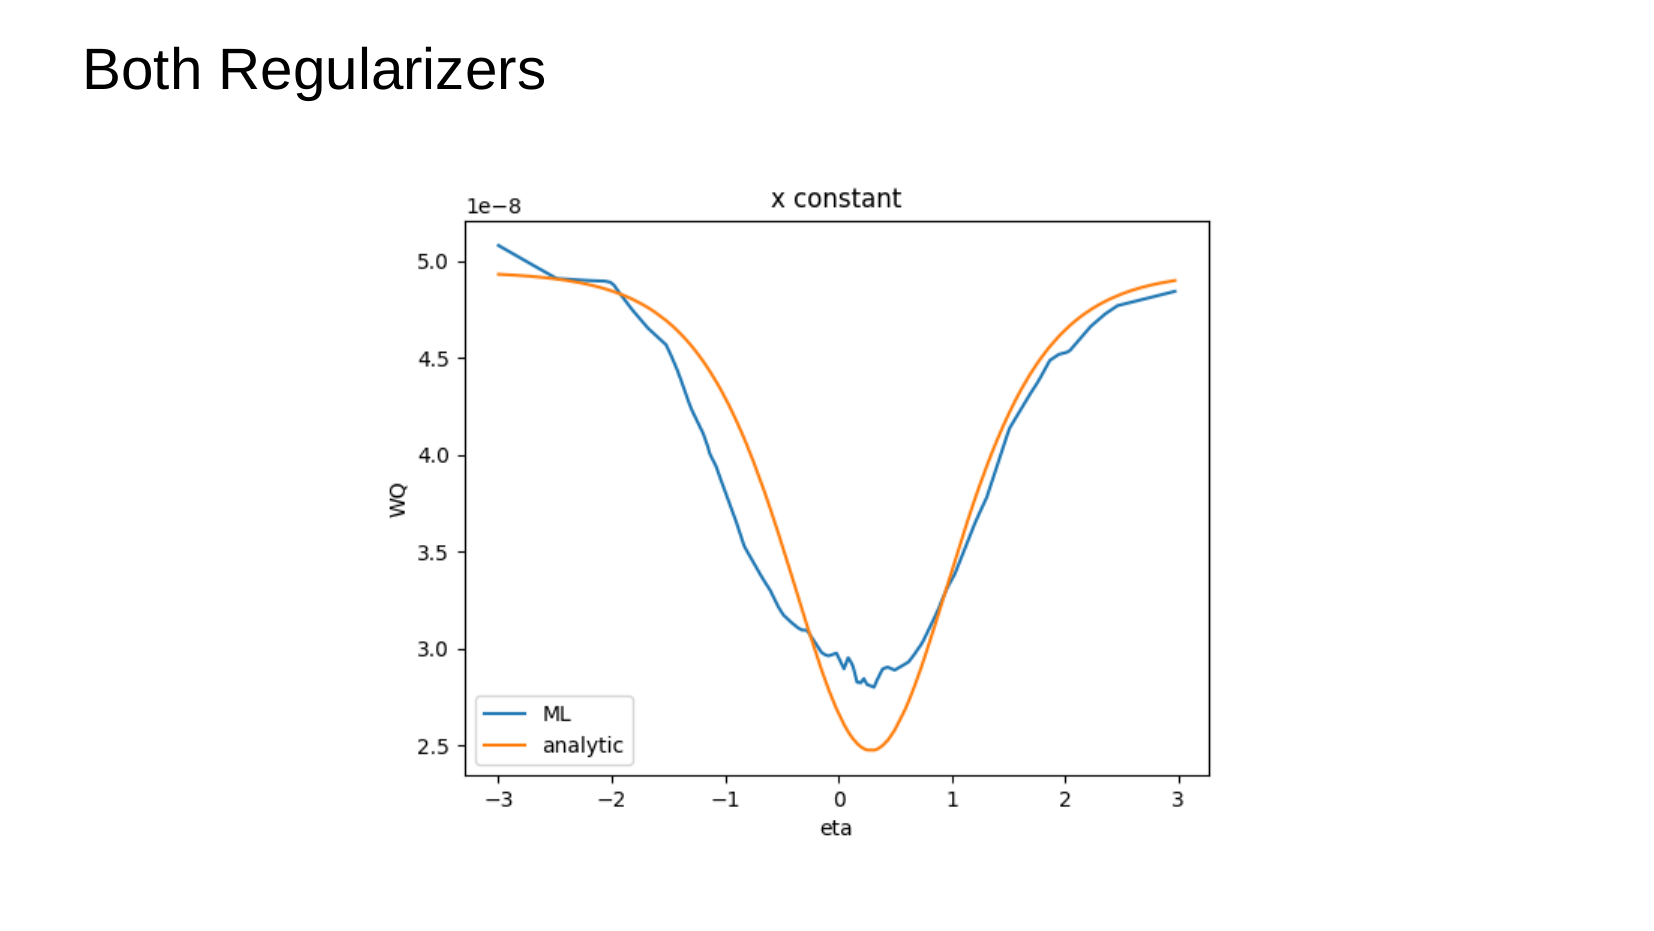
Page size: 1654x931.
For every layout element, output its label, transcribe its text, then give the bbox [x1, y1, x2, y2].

picture [345, 134, 1305, 855]
title Both Regularizers [82, 37, 1571, 193]
